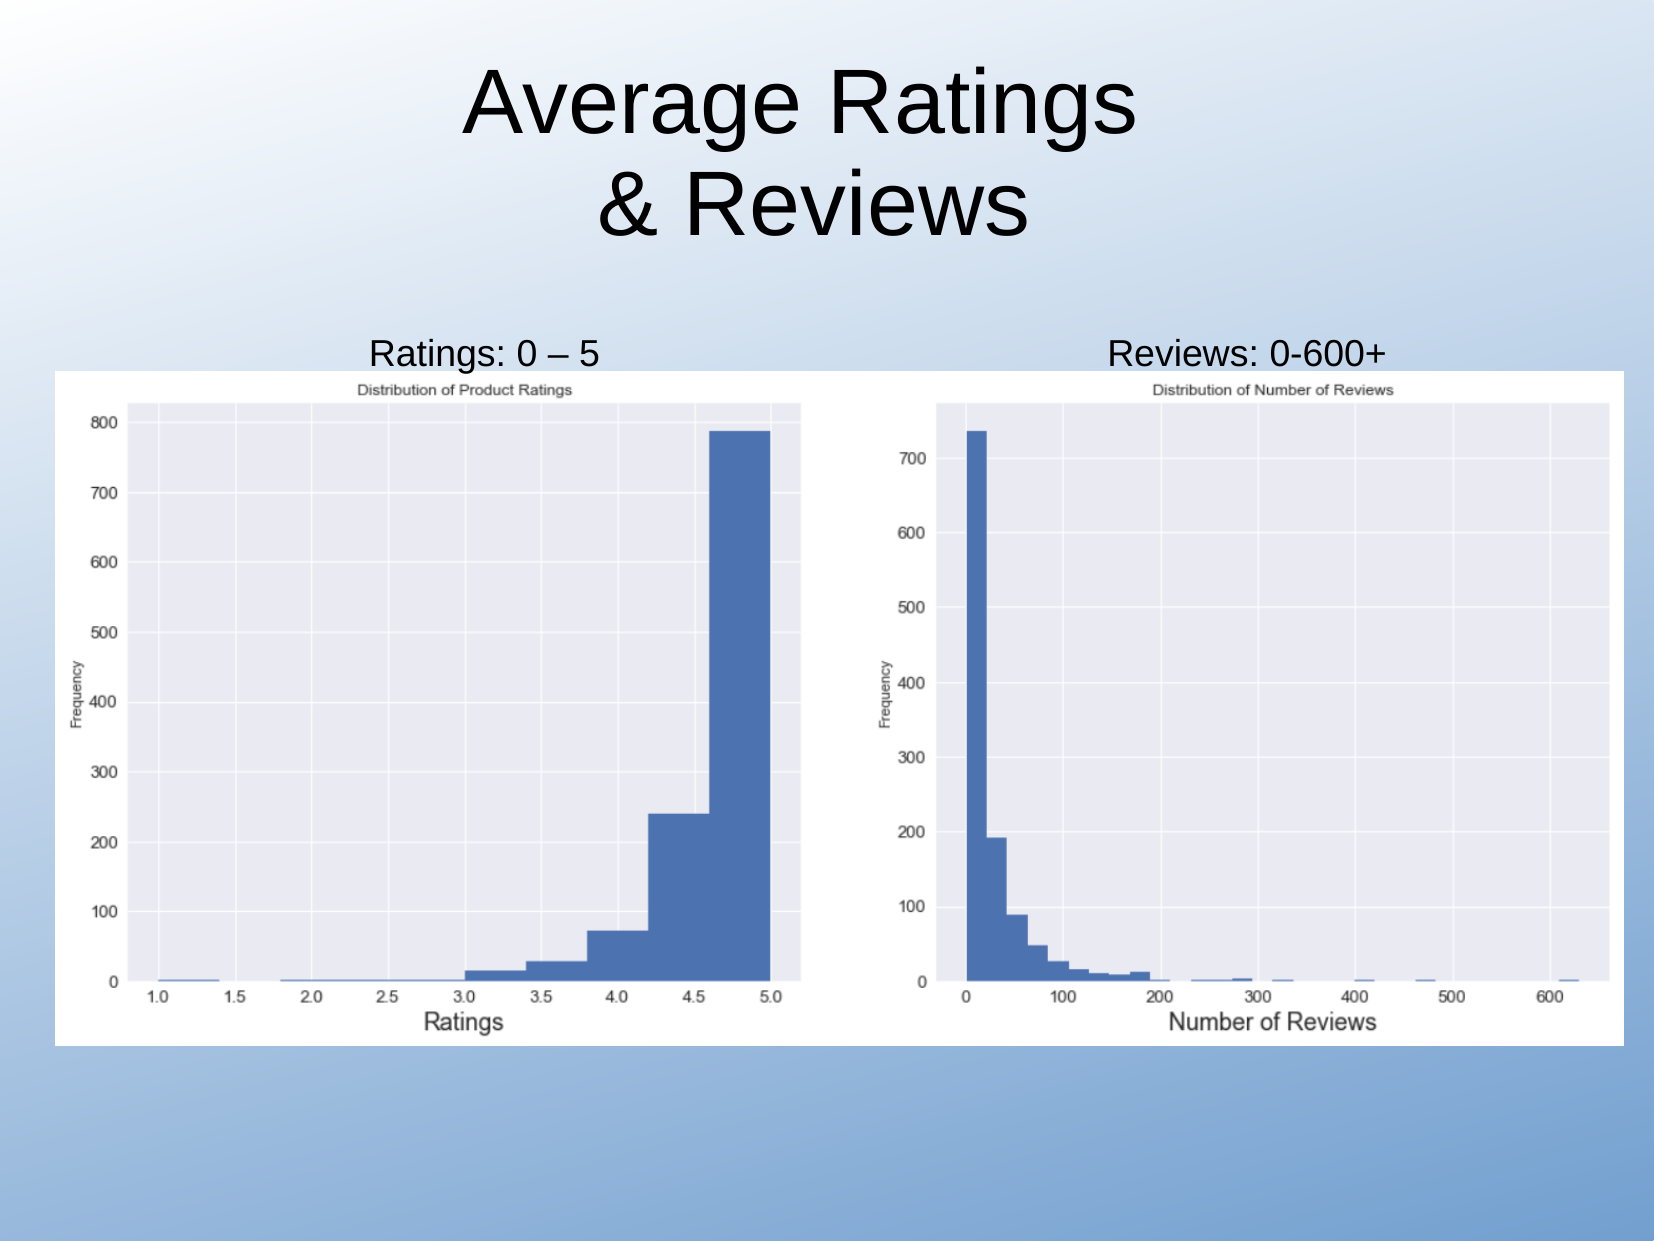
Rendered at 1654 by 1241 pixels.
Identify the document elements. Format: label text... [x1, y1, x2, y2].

title Average Ratings & Reviews [82, 49, 1571, 257]
picture [55, 371, 1624, 1046]
text_box Ratings: 0 – 5 [354, 324, 650, 382]
text_box Reviews: 0-600+ [1092, 324, 1447, 384]
